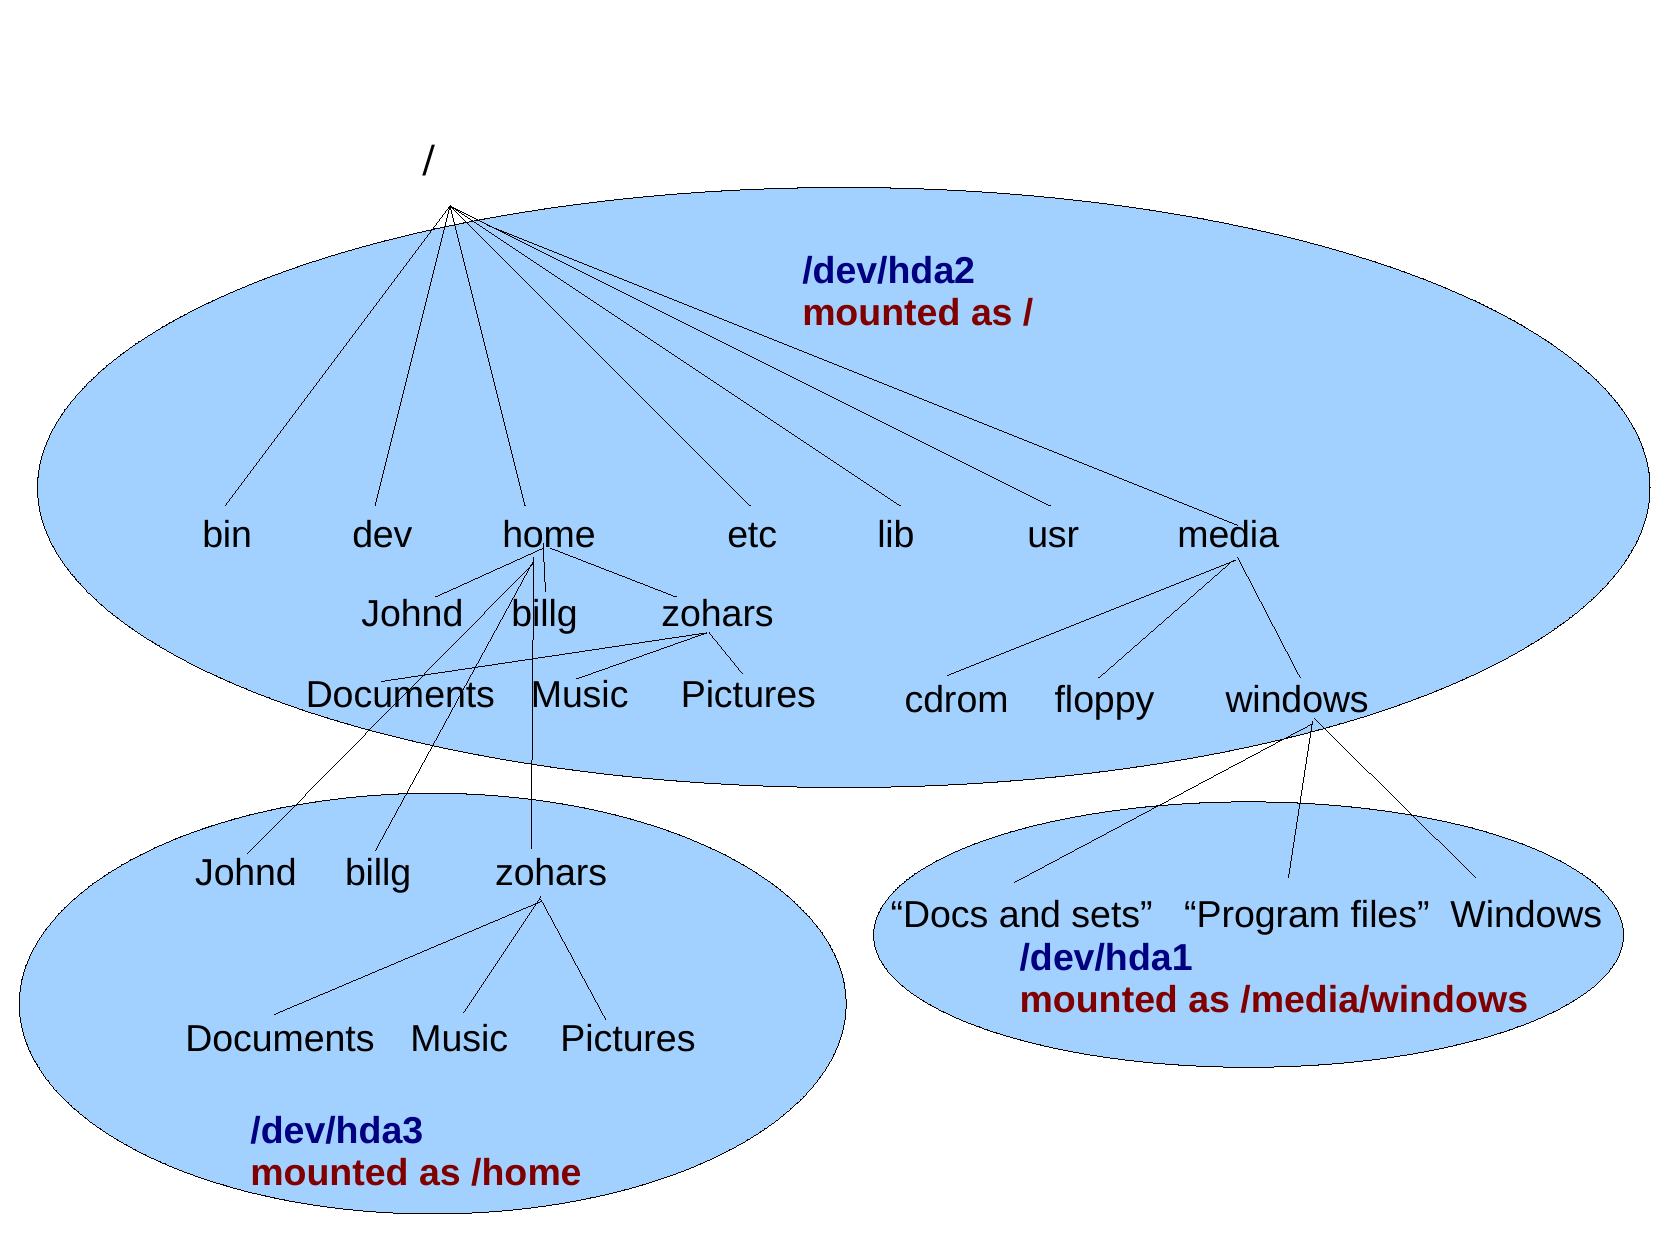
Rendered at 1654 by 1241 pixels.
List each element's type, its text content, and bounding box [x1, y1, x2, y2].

text_box /dev/hda3 mounted as /home [235, 1102, 788, 1204]
text_box “Docs and sets” “Program files” Windows [875, 886, 1630, 944]
text_box [1557, 944, 1623, 1011]
text_box /dev/hda1 mounted as /media/windows [1004, 929, 1557, 1031]
text_box [899, 801, 1598, 886]
text_box [19, 793, 847, 1189]
text_box [873, 923, 1507, 1068]
text_box Documents Music Pictures [291, 666, 895, 724]
text_box Documents Music Pictures [170, 1009, 775, 1067]
text_box /dev/hda2 mounted as / [787, 241, 1088, 344]
text_box cdrom floppy windows [889, 671, 1565, 729]
text_box [347, 724, 1323, 788]
text_box bin dev home etc lib usr media [187, 505, 1463, 563]
text_box [307, 1204, 559, 1214]
text_box Johnd billg zohars [180, 843, 664, 901]
text_box Johnd billg zohars [346, 585, 830, 643]
text_box [37, 187, 1651, 706]
text_box / [412, 130, 451, 188]
